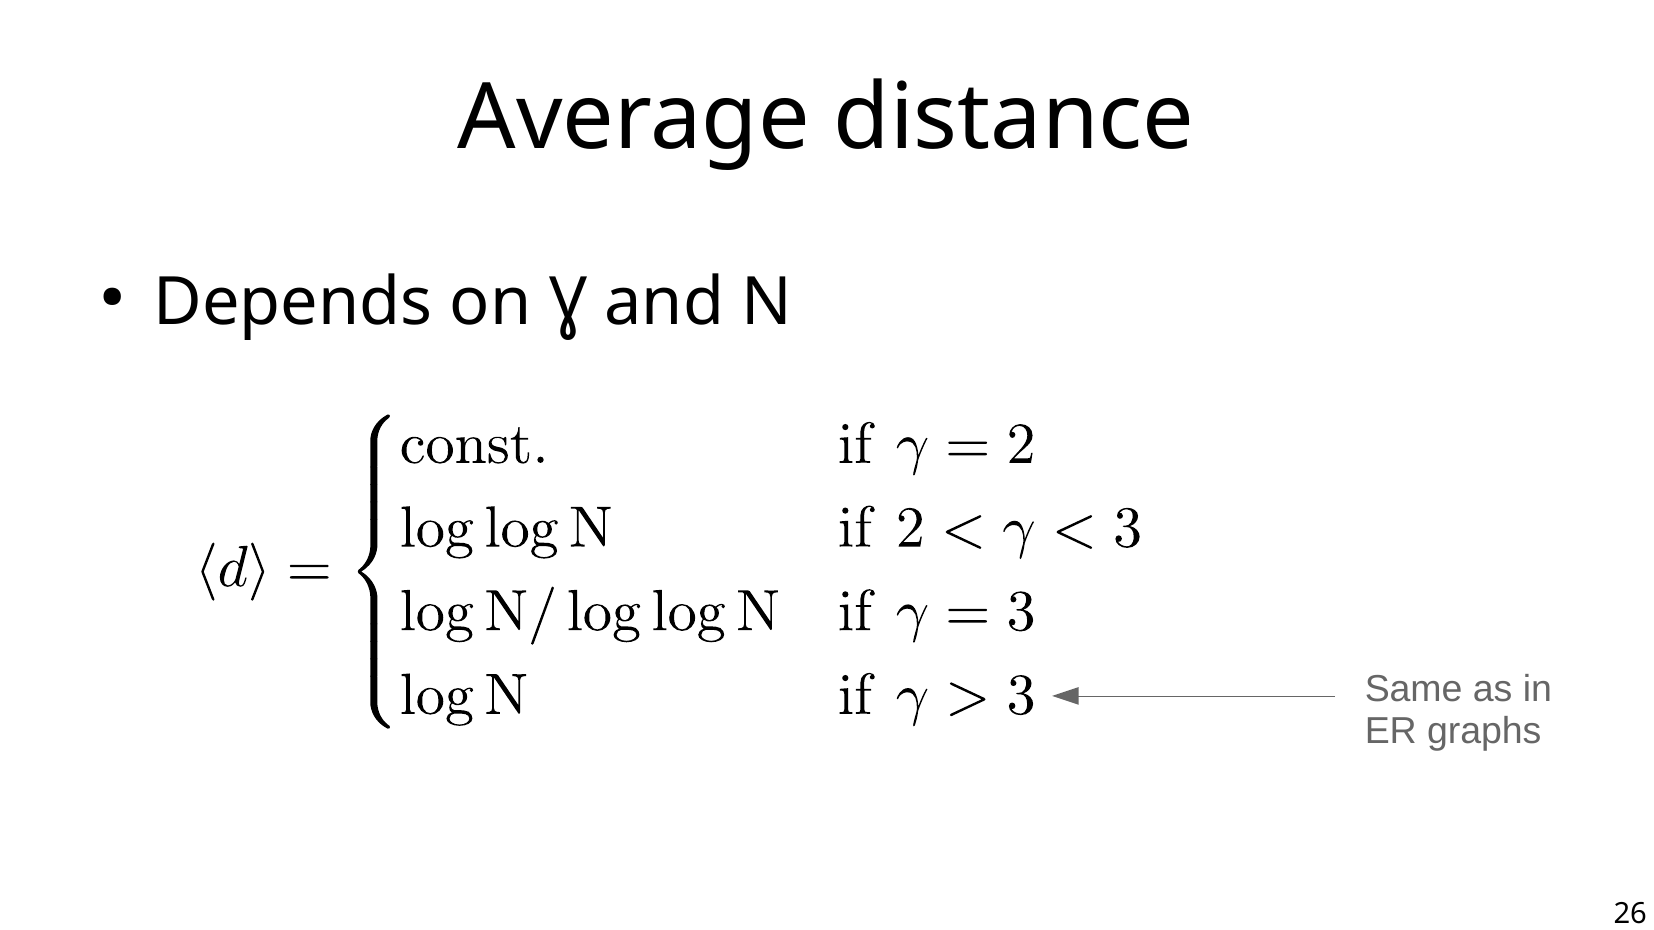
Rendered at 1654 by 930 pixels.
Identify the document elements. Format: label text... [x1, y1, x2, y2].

text_box [195, 414, 1143, 729]
text_box Same as in ER graphs [1350, 660, 1591, 759]
title Average distance [82, 1, 1571, 225]
list Depends on Ɣ and N [82, 252, 1571, 793]
